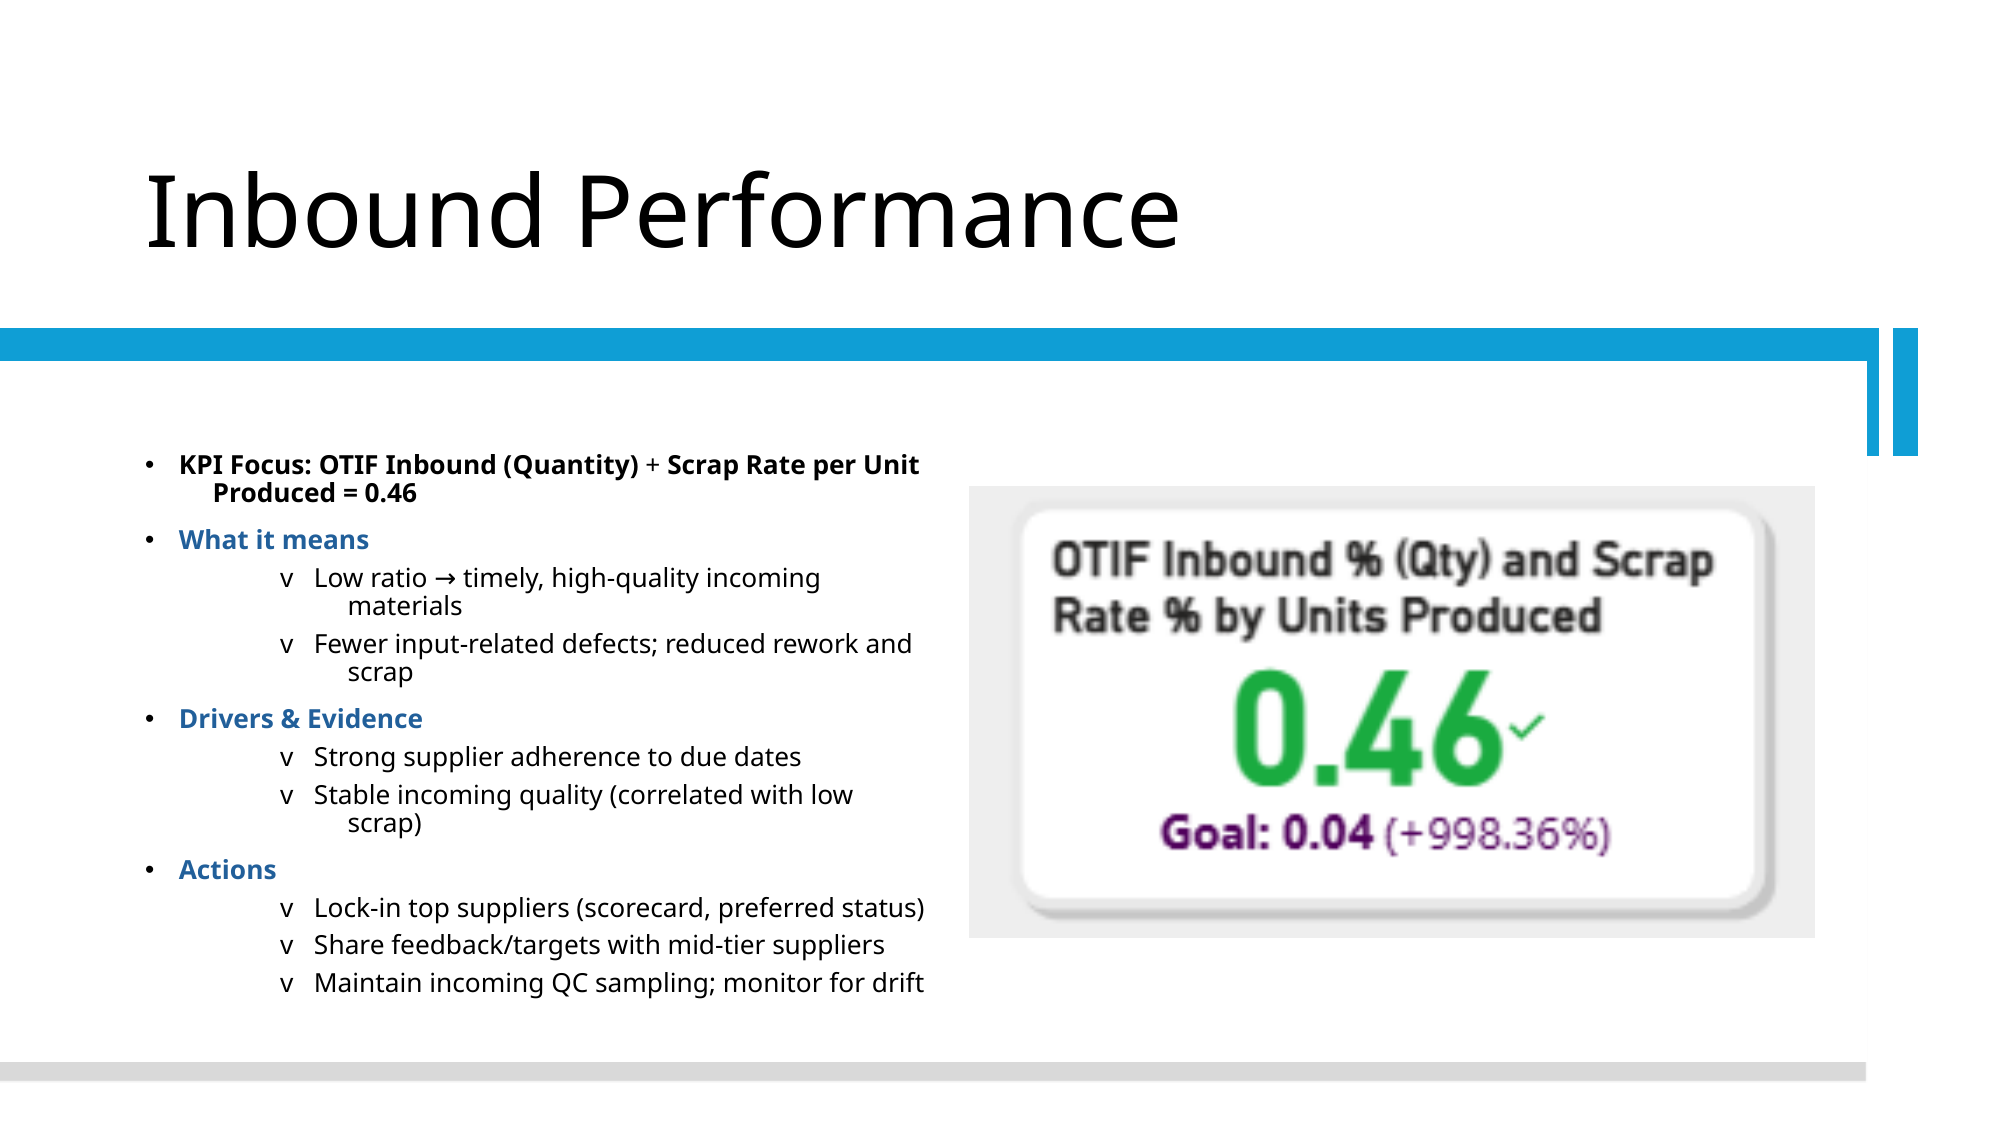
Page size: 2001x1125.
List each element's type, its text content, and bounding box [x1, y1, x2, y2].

list KPI Focus: OTIF Inbound (Quantity) + Scrap Rate per Unit Produced = 0.46 What it means Low ratio → timely, high‑quality incoming materials Fewer input‑related defects; reduced rework and scrap Drivers & Evidence Strong supplier adherence to due dates Stable incoming quality (correlated with low scrap) Actions Lock‑in top suppliers (scorecard, preferred status) Share feedback/targets with mid‑tier suppliers Maintain incoming QC sampling; monitor for drift [130, 426, 944, 1024]
title Inbound Performance [130, 63, 1782, 277]
picture [969, 486, 1815, 938]
text_box [0, 0, 2000, 1125]
